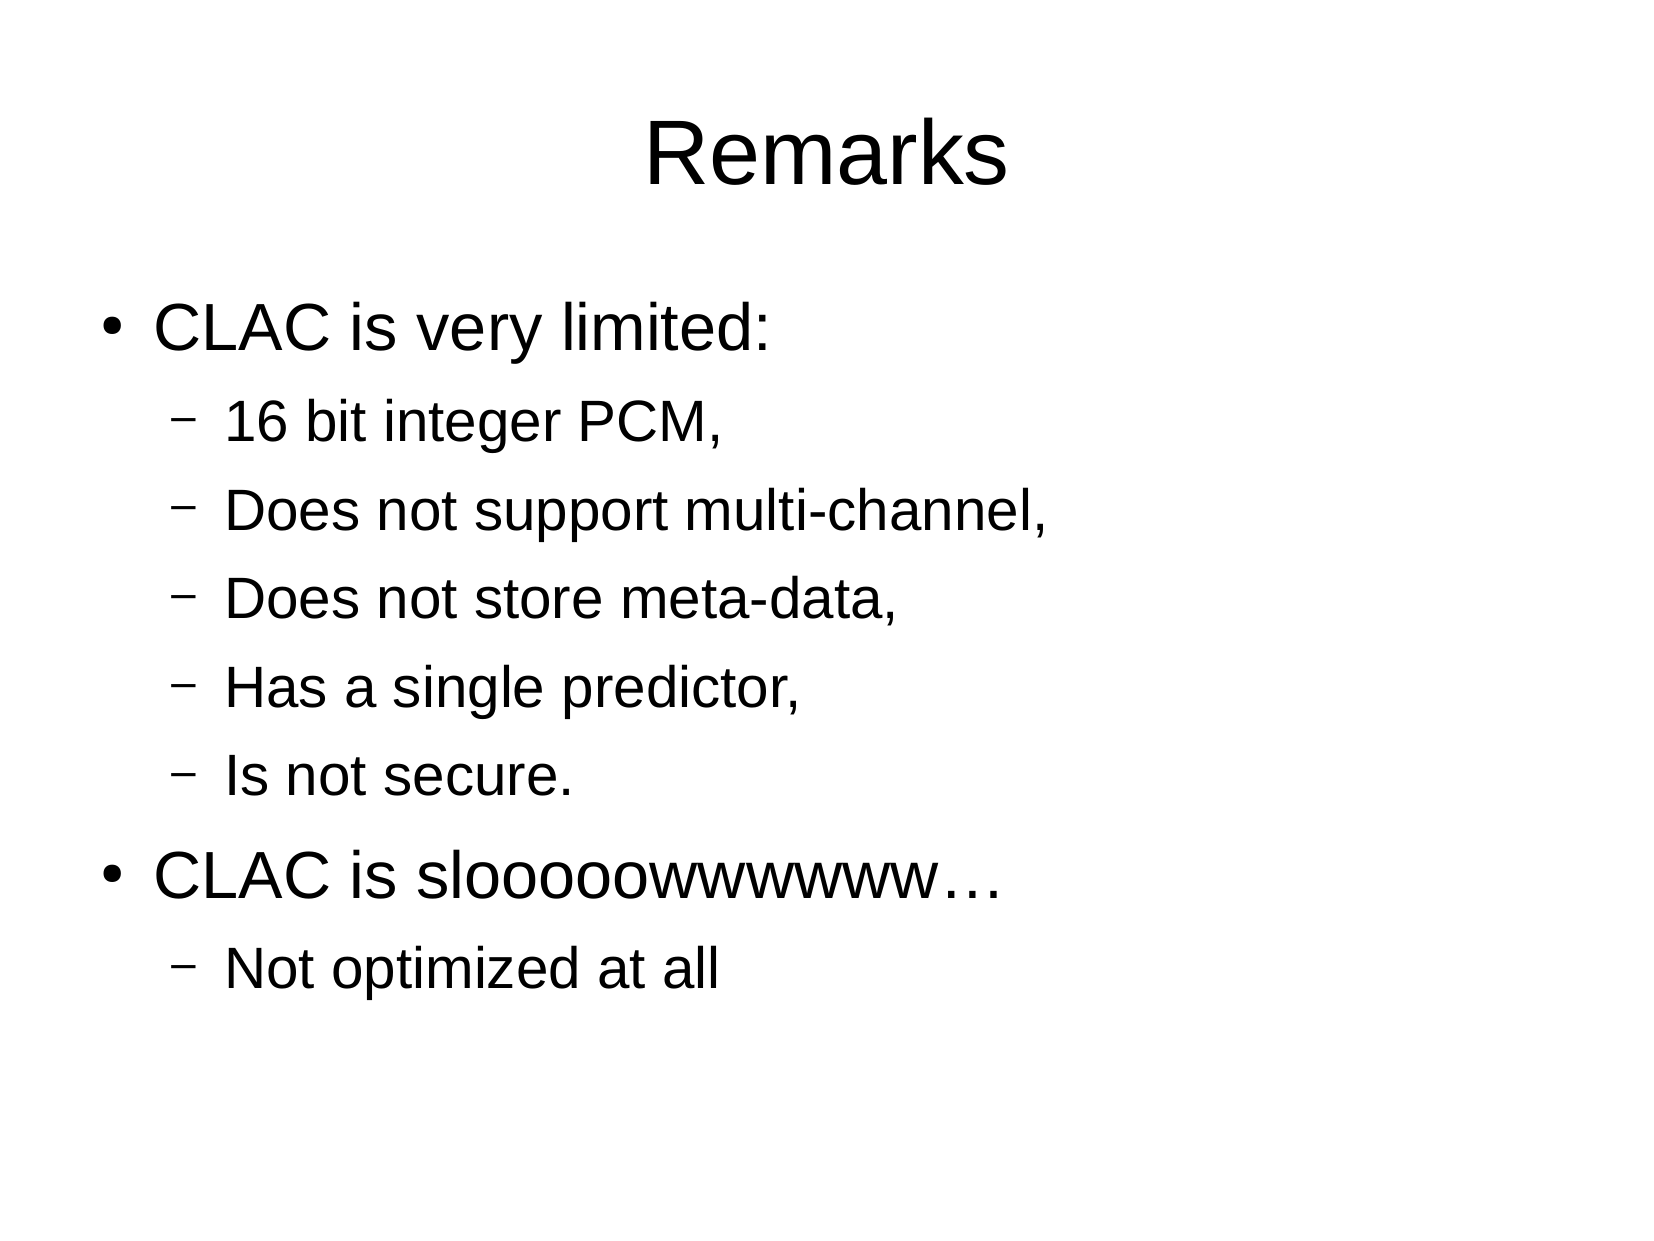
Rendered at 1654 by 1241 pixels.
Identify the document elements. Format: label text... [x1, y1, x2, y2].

title Remarks [82, 49, 1571, 257]
list CLAC is very limited: 16 bit integer PCM, Does not support multi-channel, Does not store meta-data, Has a single predictor, Is not secure. CLAC is slooooowwwwww… Not optimized at all [82, 290, 1571, 1010]
